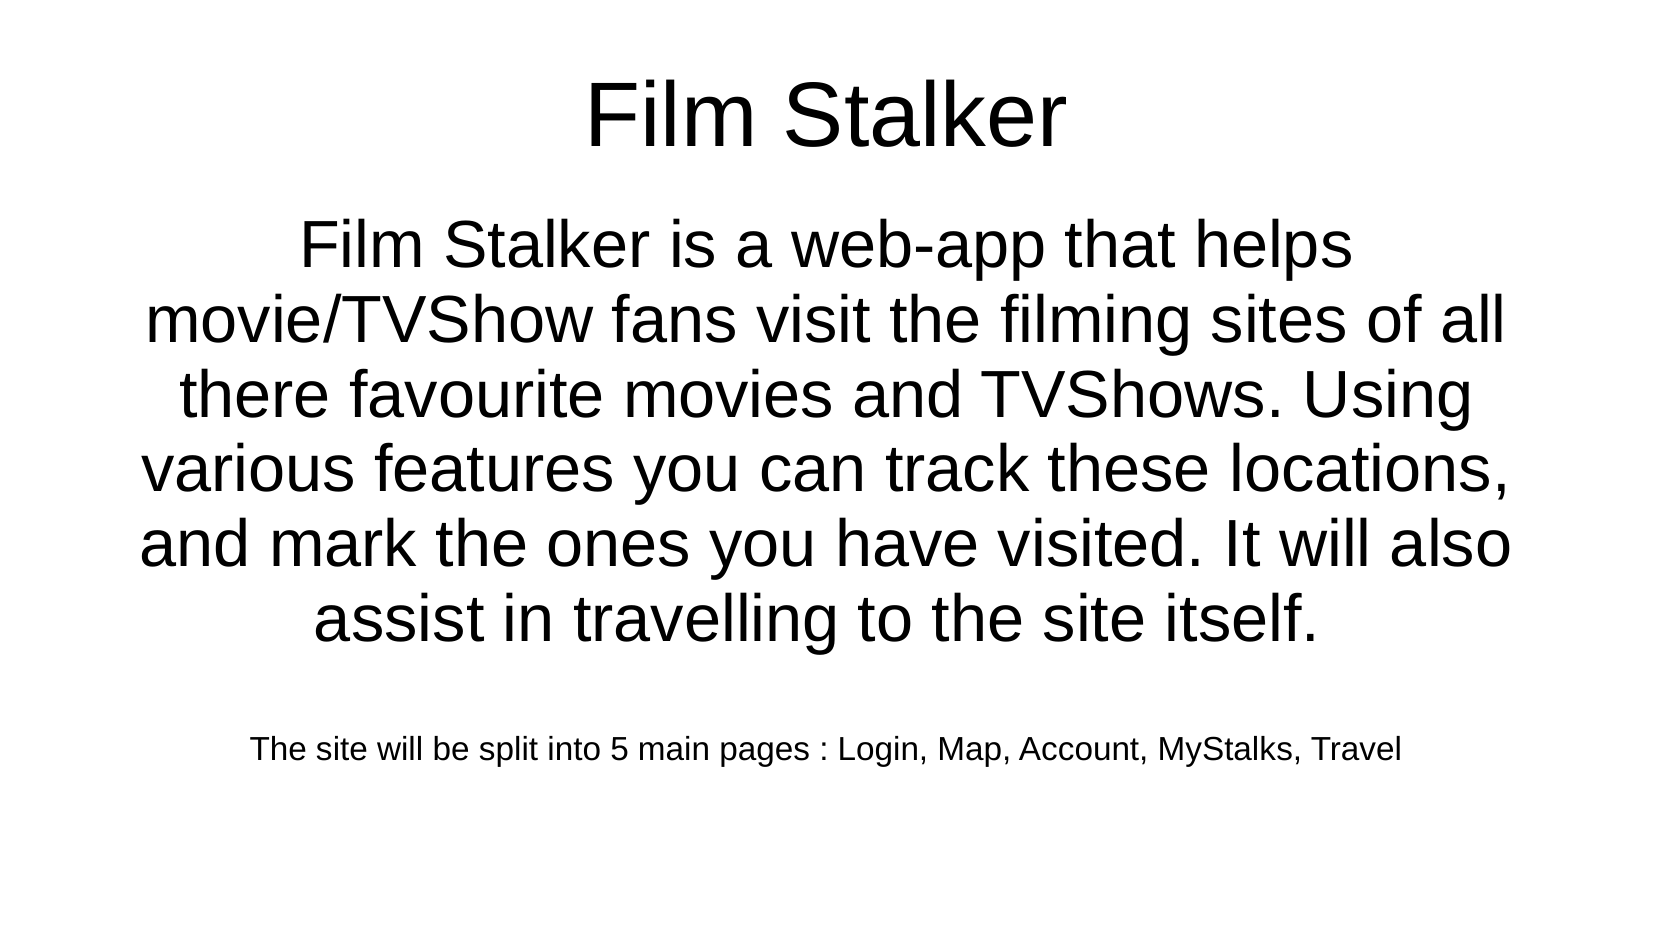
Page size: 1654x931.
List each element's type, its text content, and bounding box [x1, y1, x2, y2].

title Film Stalker [82, 37, 1571, 193]
subtitle Film Stalker is a web-app that helps movie/TVShow fans visit the filming sites of all there favourite movies and TVShows. Using various features you can track these locations, and mark the ones you have visited. It will also assist in travelling to the site itself. The site will be split into 5 main pages : Login, Map, Account, MyStalks, Travel [82, 207, 1571, 768]
